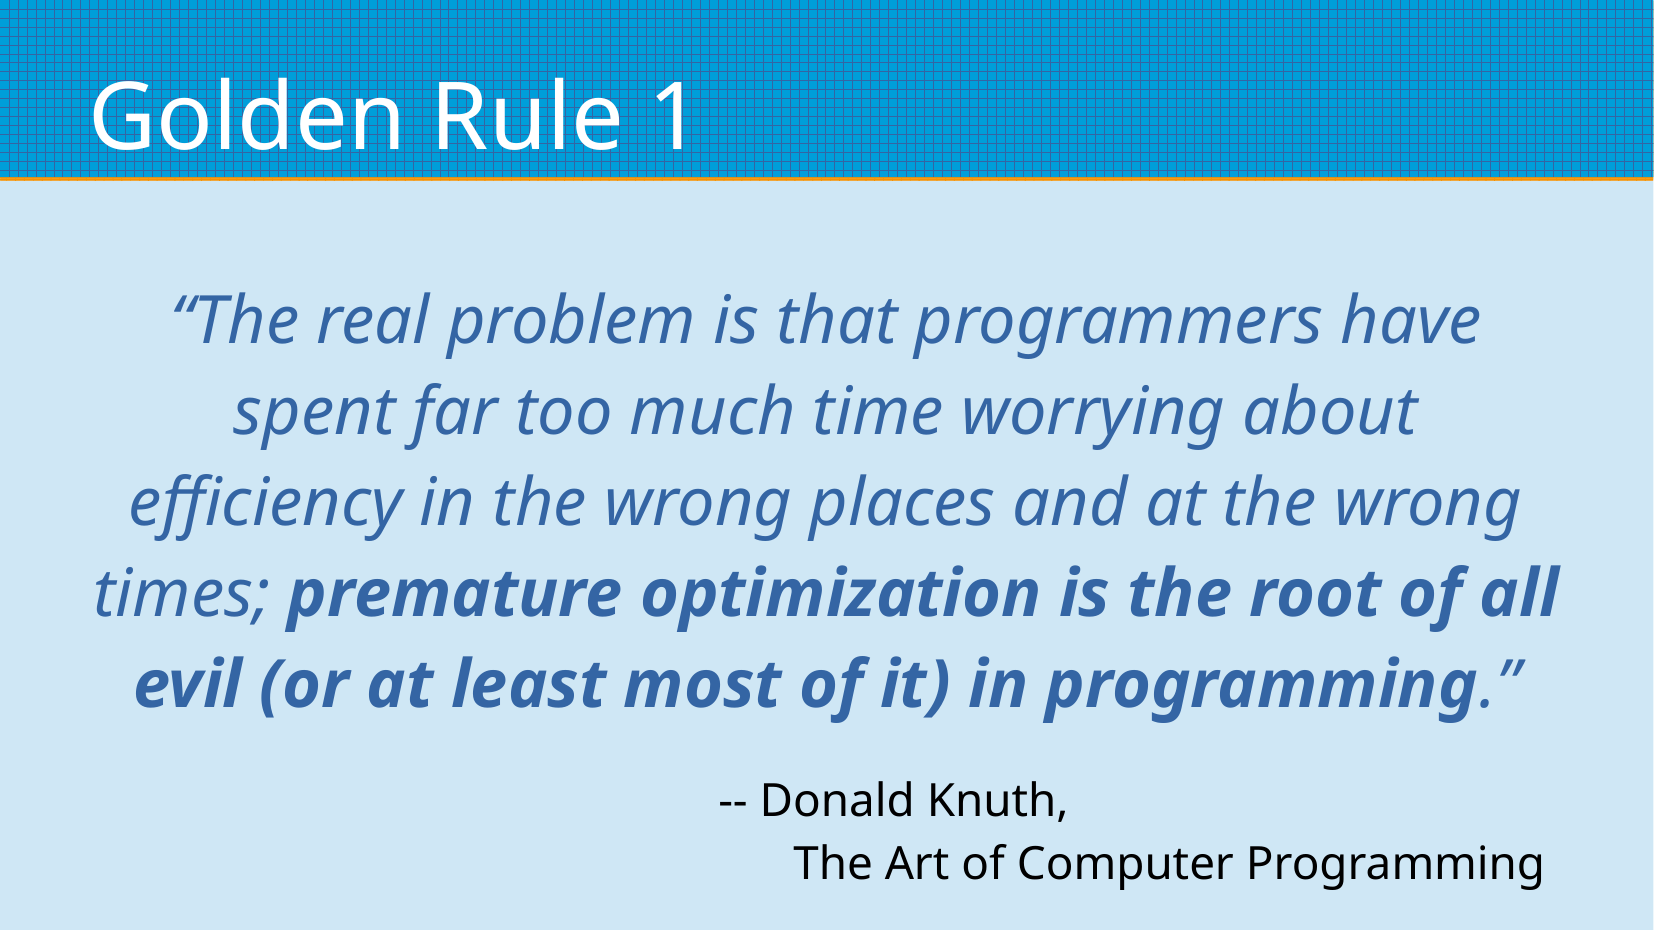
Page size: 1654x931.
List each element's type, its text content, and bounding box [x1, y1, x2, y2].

subtitle “The real problem is that programmers have spent far too much time worrying about efficiency in the wrong places and at the wrong times; premature optimization is the root of all evil (or at least most of it) in programming.” [88, 211, 1565, 788]
text_box -- Donald Knuth, The Art of Computer Programming [712, 730, 1613, 931]
title Golden Rule 1 [88, 14, 1565, 178]
